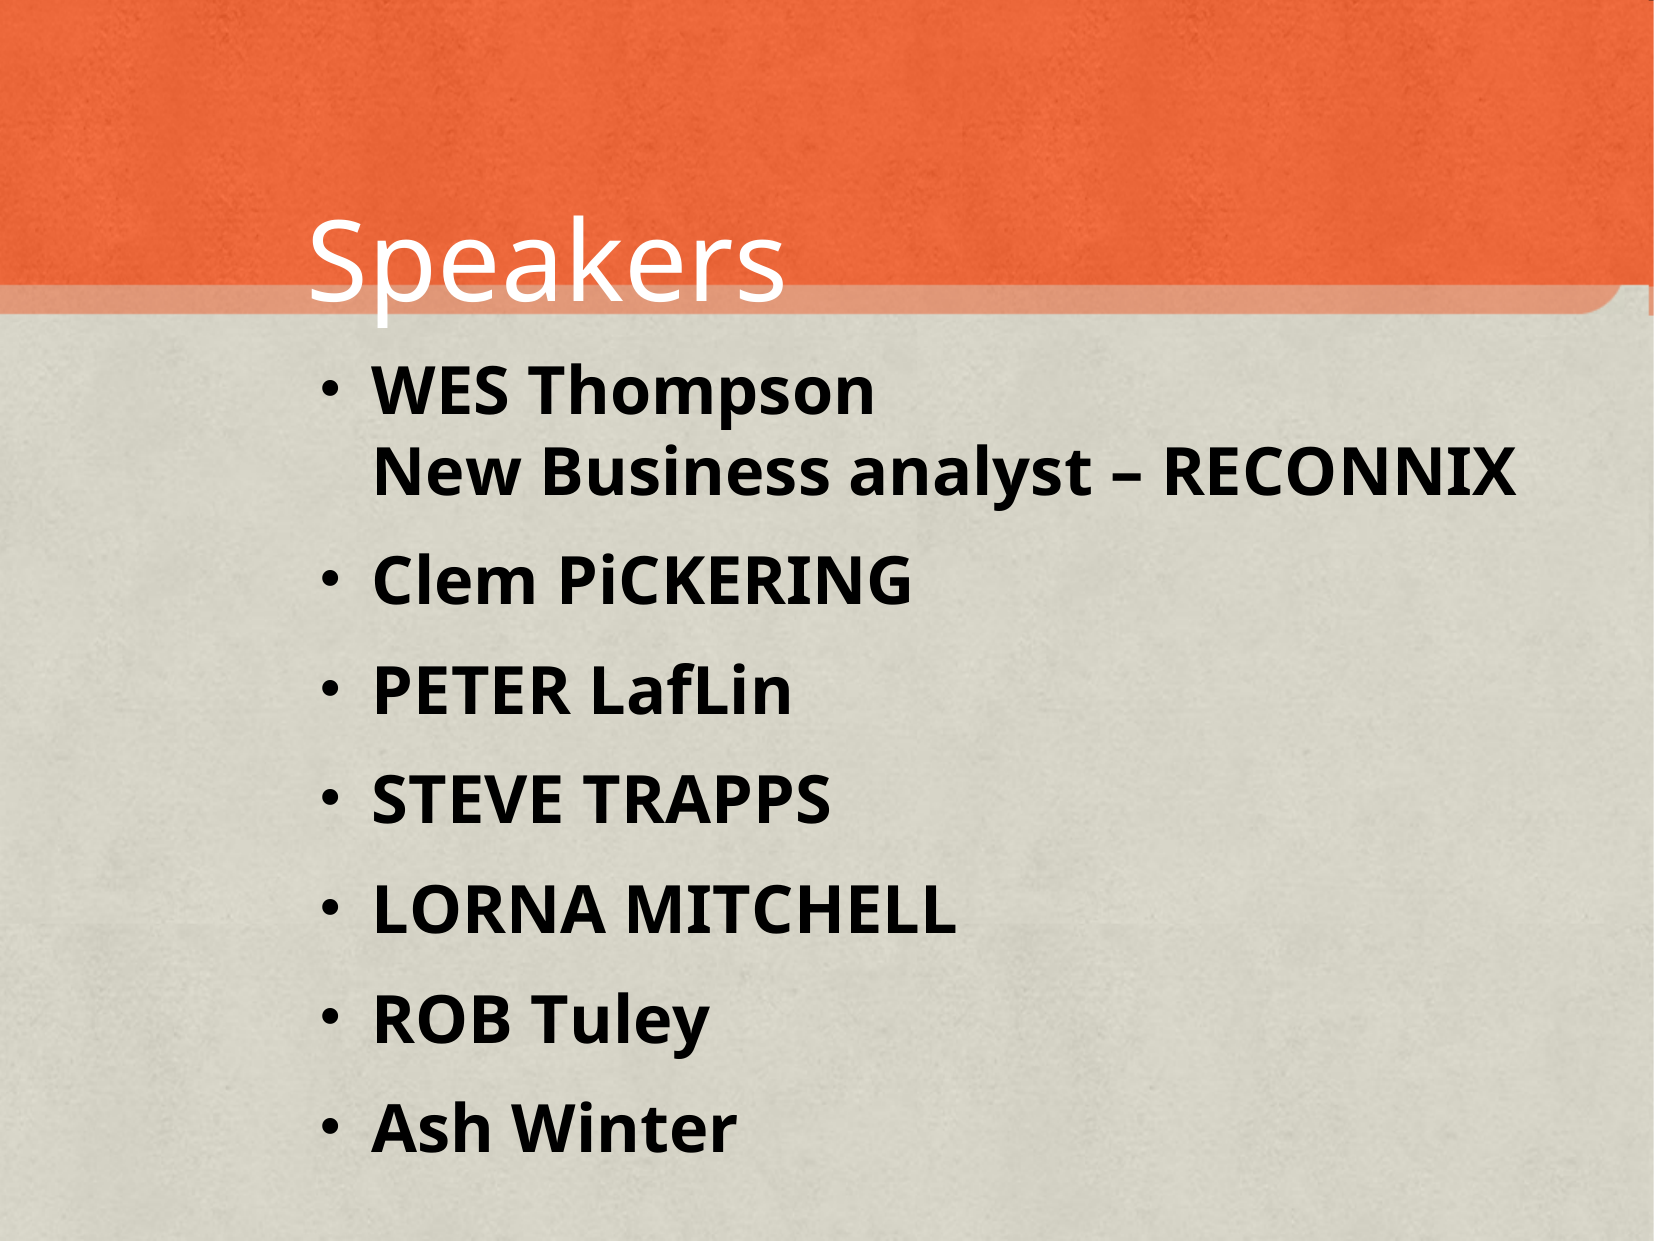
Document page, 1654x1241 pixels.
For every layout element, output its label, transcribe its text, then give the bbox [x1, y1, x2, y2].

text_box Speakers [306, 189, 1654, 318]
text_box WES Thompson New Business analyst – RECONNIX Clem PiCKERING PETER LafLin STEVE TRAPPS LORNA MITCHELL ROB Tuley Ash Winter [301, 348, 1588, 1241]
text_box Speakers [387, 248, 421, 294]
picture [0, 0, 1654, 1241]
